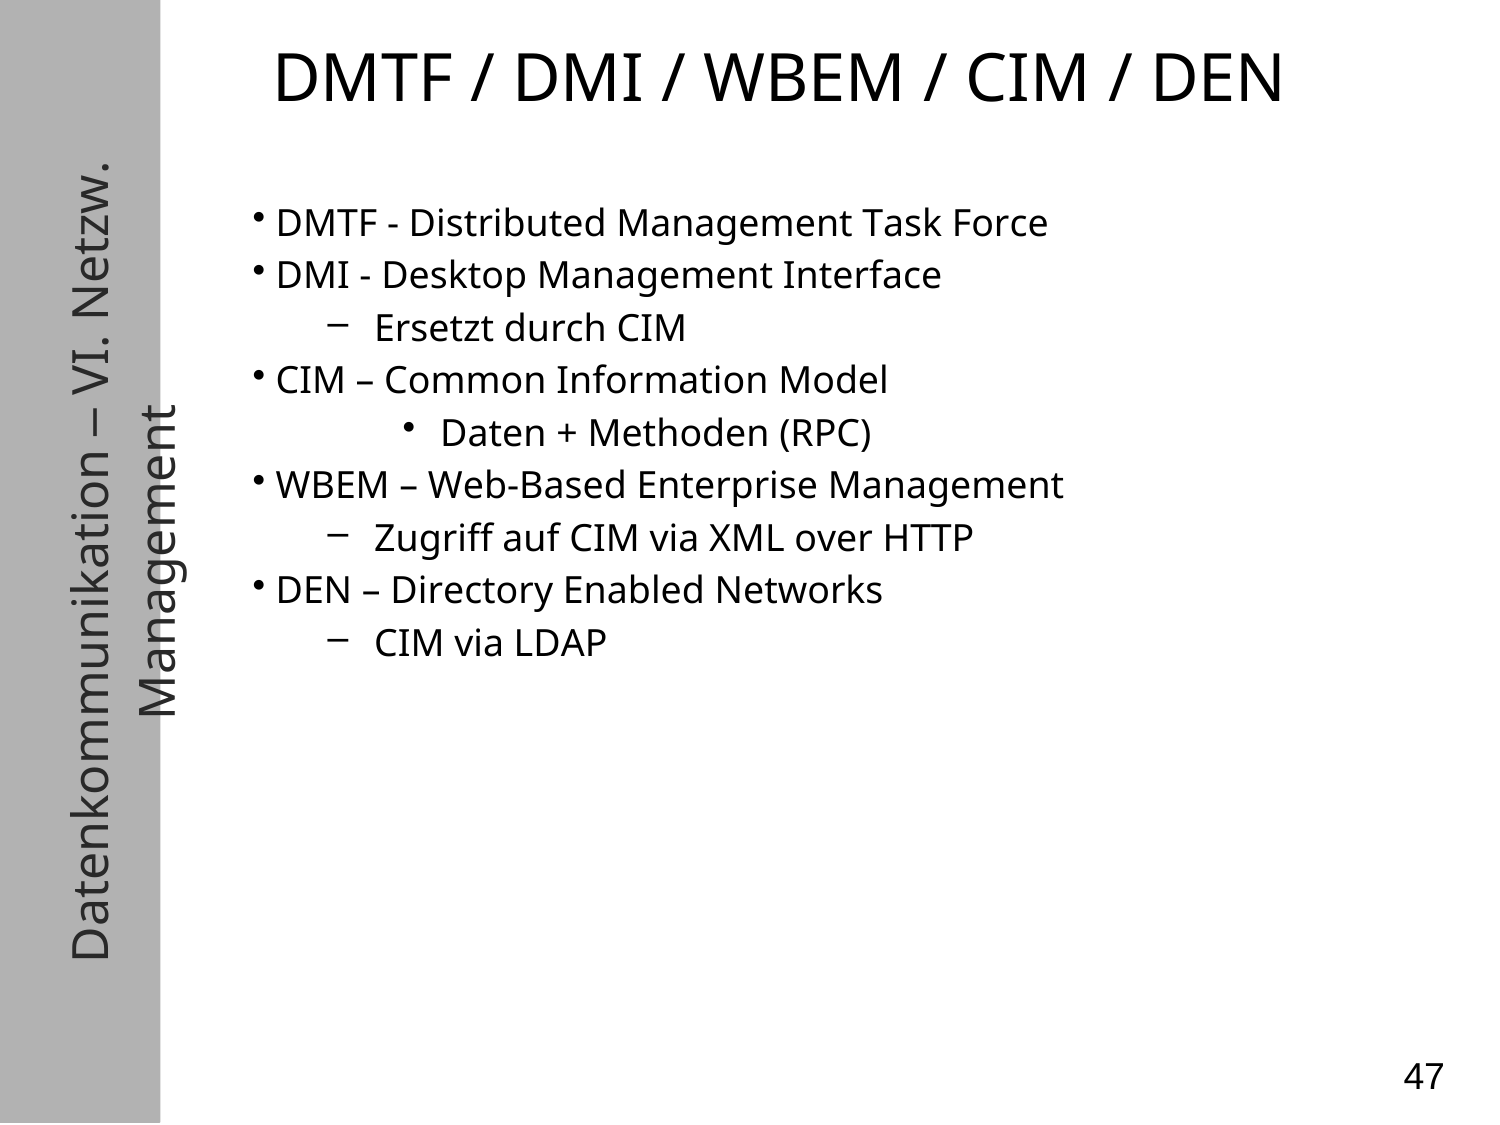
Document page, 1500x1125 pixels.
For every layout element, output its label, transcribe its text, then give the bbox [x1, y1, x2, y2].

text_box DMTF - Distributed Management Task Force DMI - Desktop Management Interface Ersetzt durch CIM CIM – Common Information Model Daten + Methoden (RPC) WBEM – Web-Based Enterprise Management Zugriff auf CIM via XML over HTTP DEN – Directory Enabled Networks CIM via LDAP [237, 187, 1448, 654]
text_box <number> [1403, 1056, 1479, 1106]
text_box [0, 0, 160, 1123]
text_box DMTF / DMI / WBEM / CIM / DEN [429, 27, 1130, 123]
text_box Datenkommunikation – VI. Netzw. Management [47, 1, 178, 1124]
